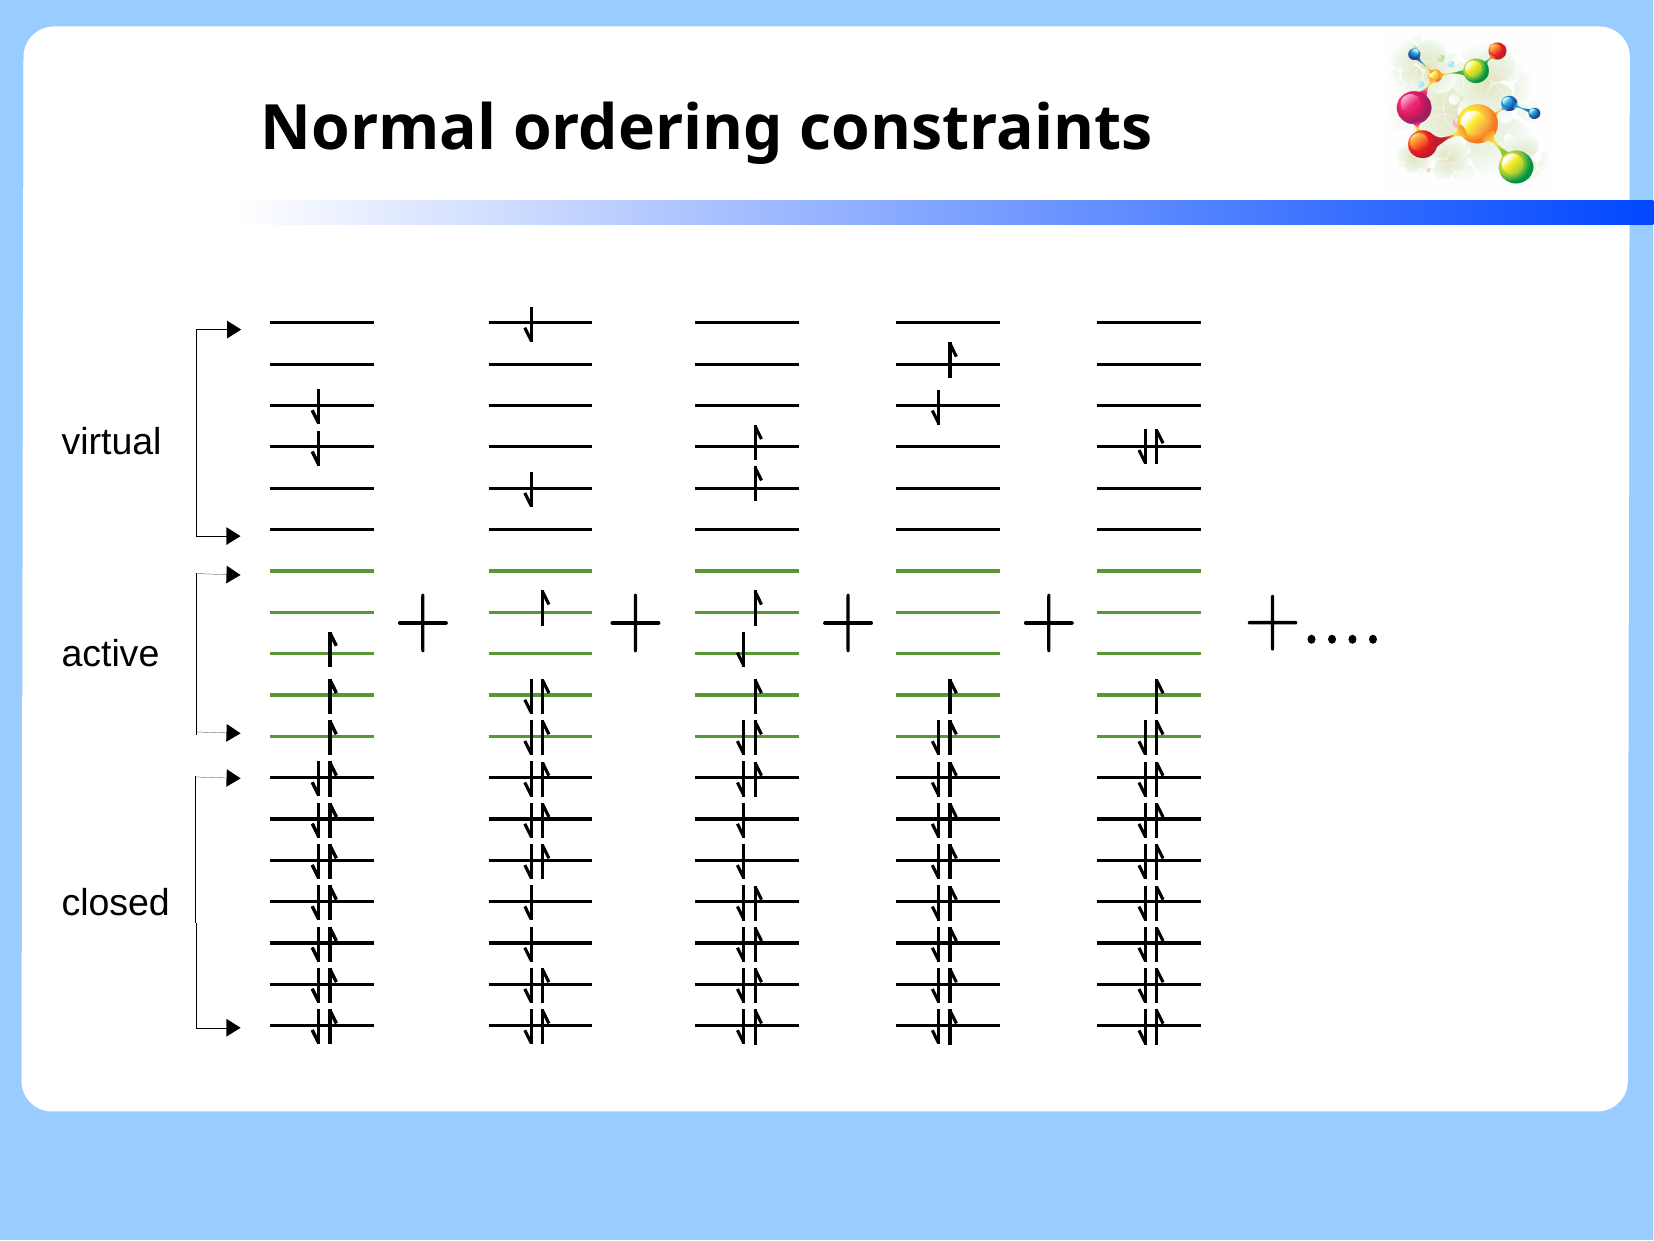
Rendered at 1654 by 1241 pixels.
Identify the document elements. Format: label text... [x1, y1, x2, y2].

text_box [1243, 594, 1384, 651]
text_box closed [46, 873, 314, 931]
text_box virtual [46, 412, 177, 512]
text_box [1019, 593, 1078, 653]
text_box [393, 593, 452, 653]
text_box [818, 593, 877, 653]
text_box [606, 593, 665, 653]
picture [1382, 29, 1556, 195]
title Normal ordering constraints [82, 49, 1332, 201]
text_box active [46, 625, 314, 683]
